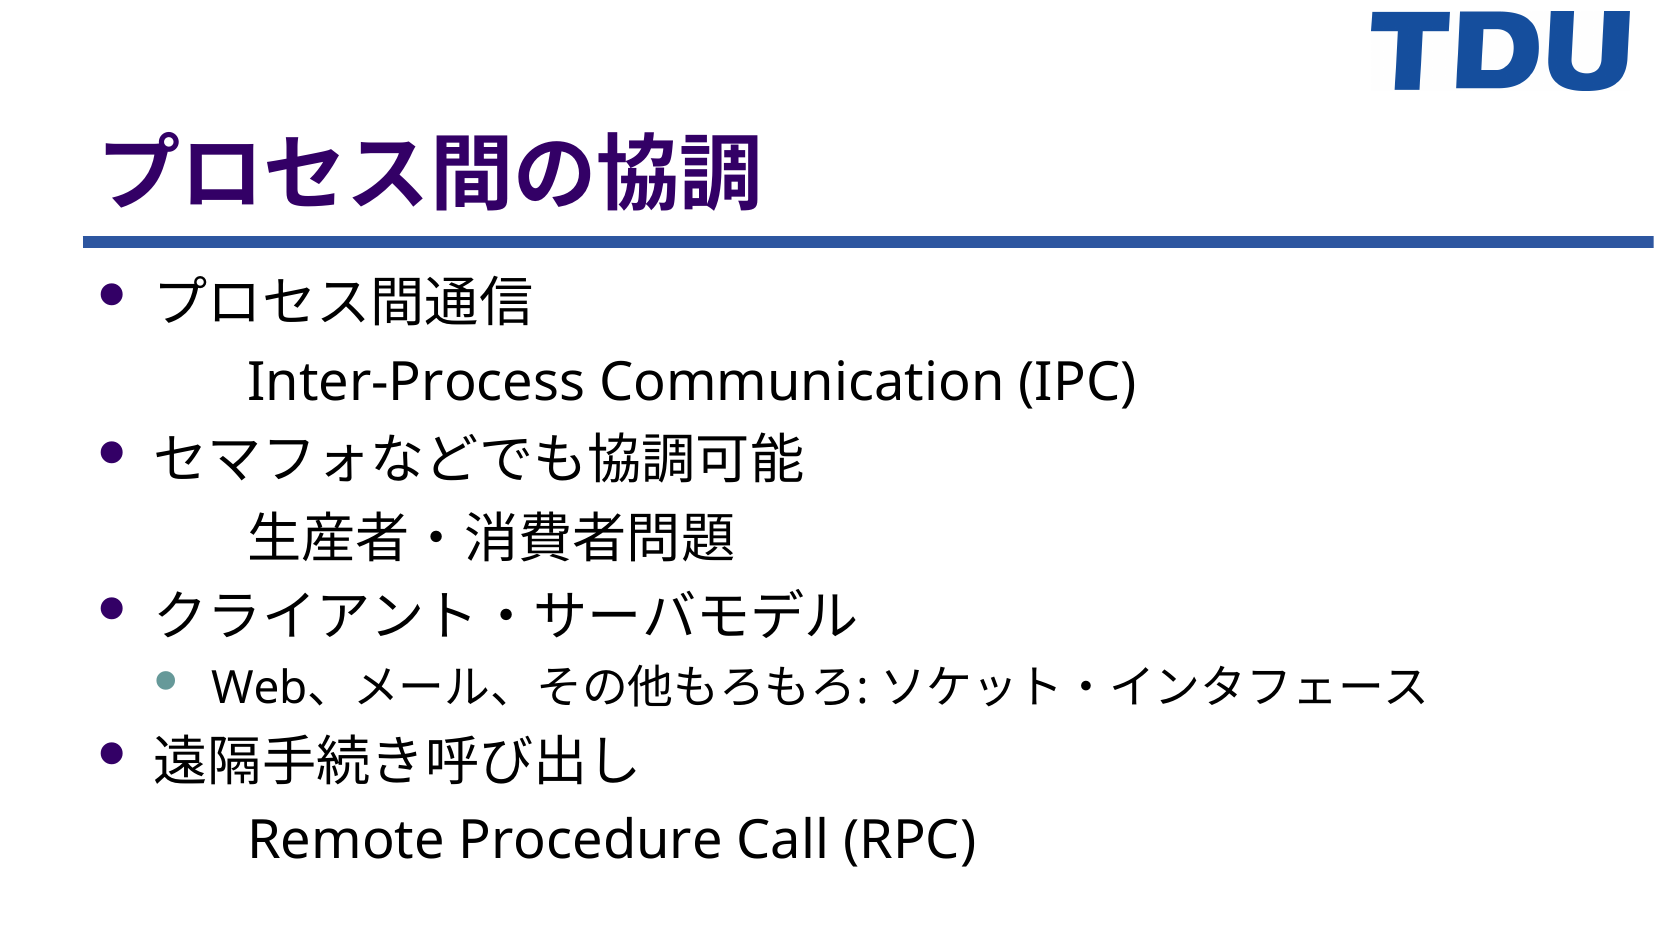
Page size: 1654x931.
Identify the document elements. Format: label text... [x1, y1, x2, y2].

picture [1371, 11, 1630, 91]
list プロセス間通信 Inter-Process Communication (IPC) セマフォなどでも協調可能 生産者・消費者問題 クライアント・サーバモデル Web、メール、その他もろもろ: ソケット・インタフェース 遠隔手続き呼び出し Remote Procedure Call (RPC) [82, 259, 1571, 878]
title プロセス間の協調 [82, 51, 1571, 228]
